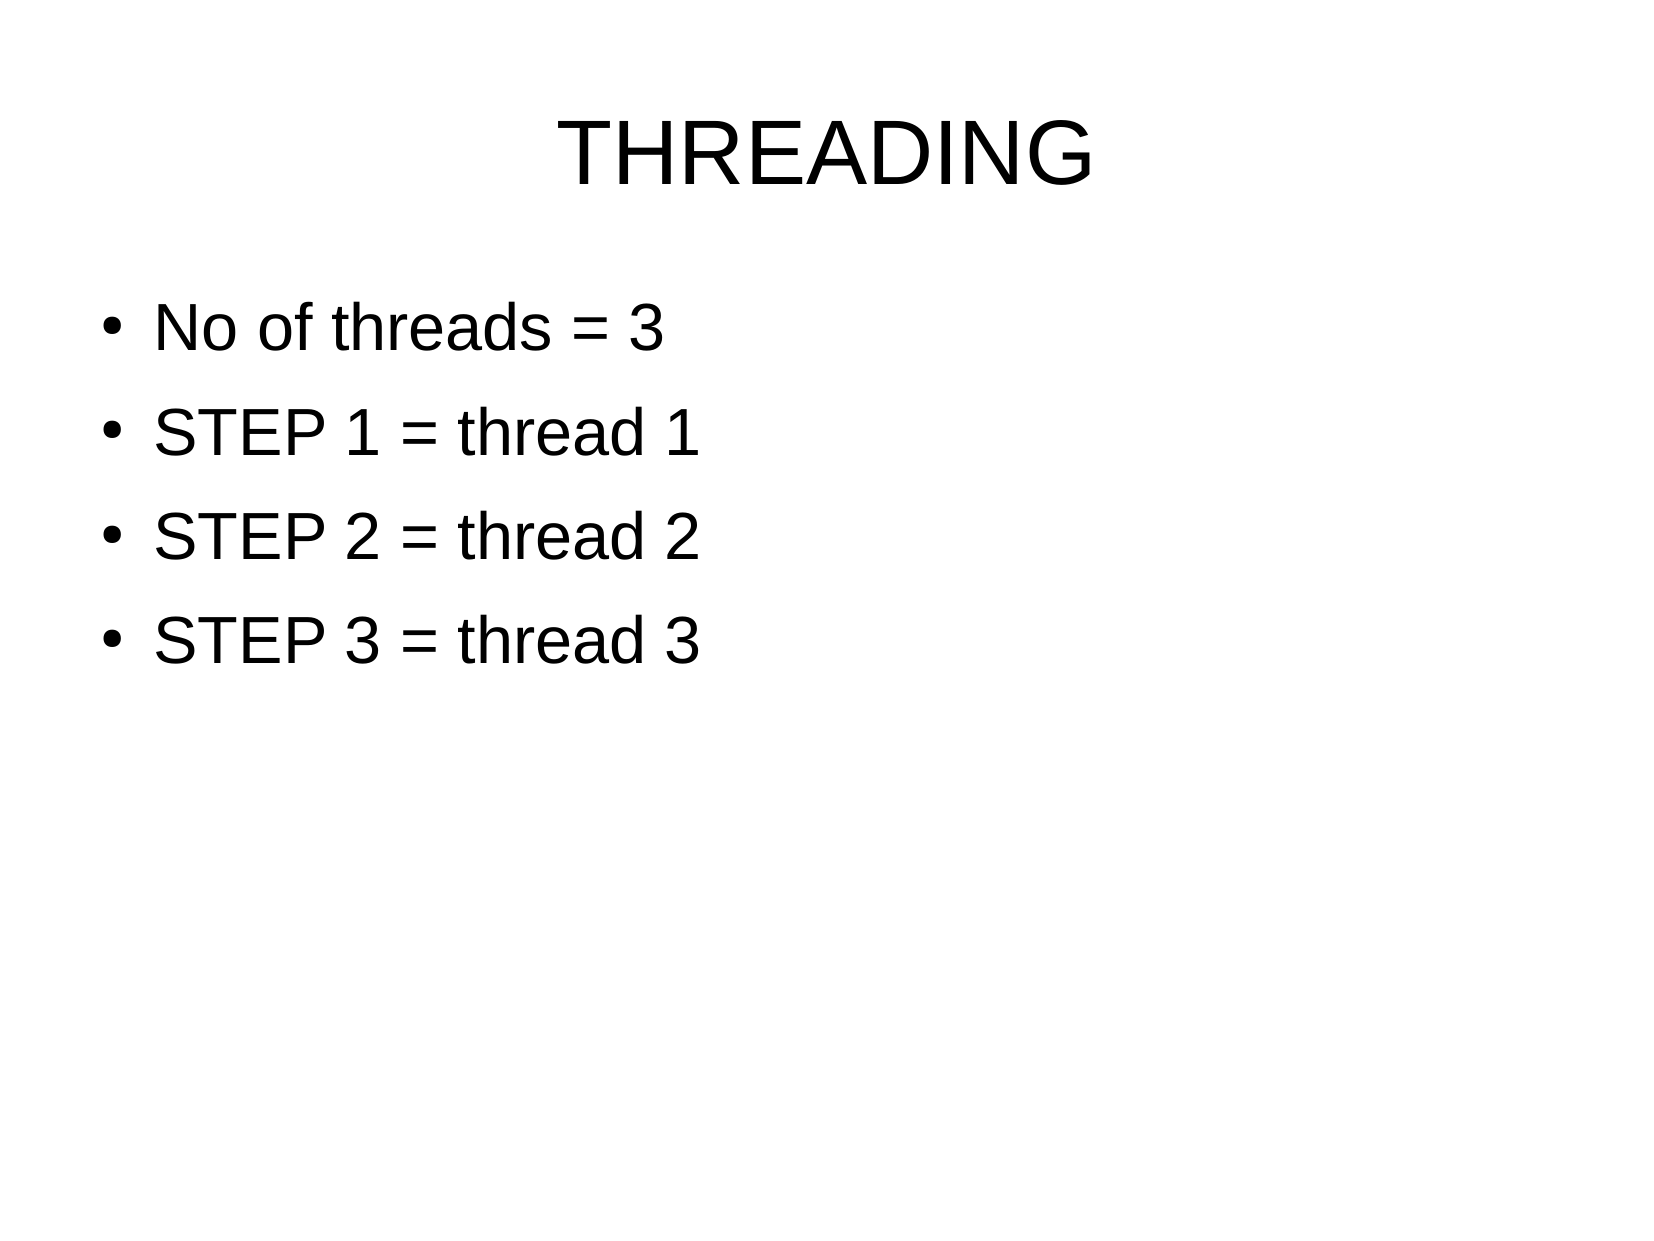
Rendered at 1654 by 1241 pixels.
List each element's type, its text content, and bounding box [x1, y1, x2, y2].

list No of threads = 3 STEP 1 = thread 1 STEP 2 = thread 2 STEP 3 = thread 3 [82, 290, 1571, 1010]
title THREADING [82, 49, 1571, 257]
